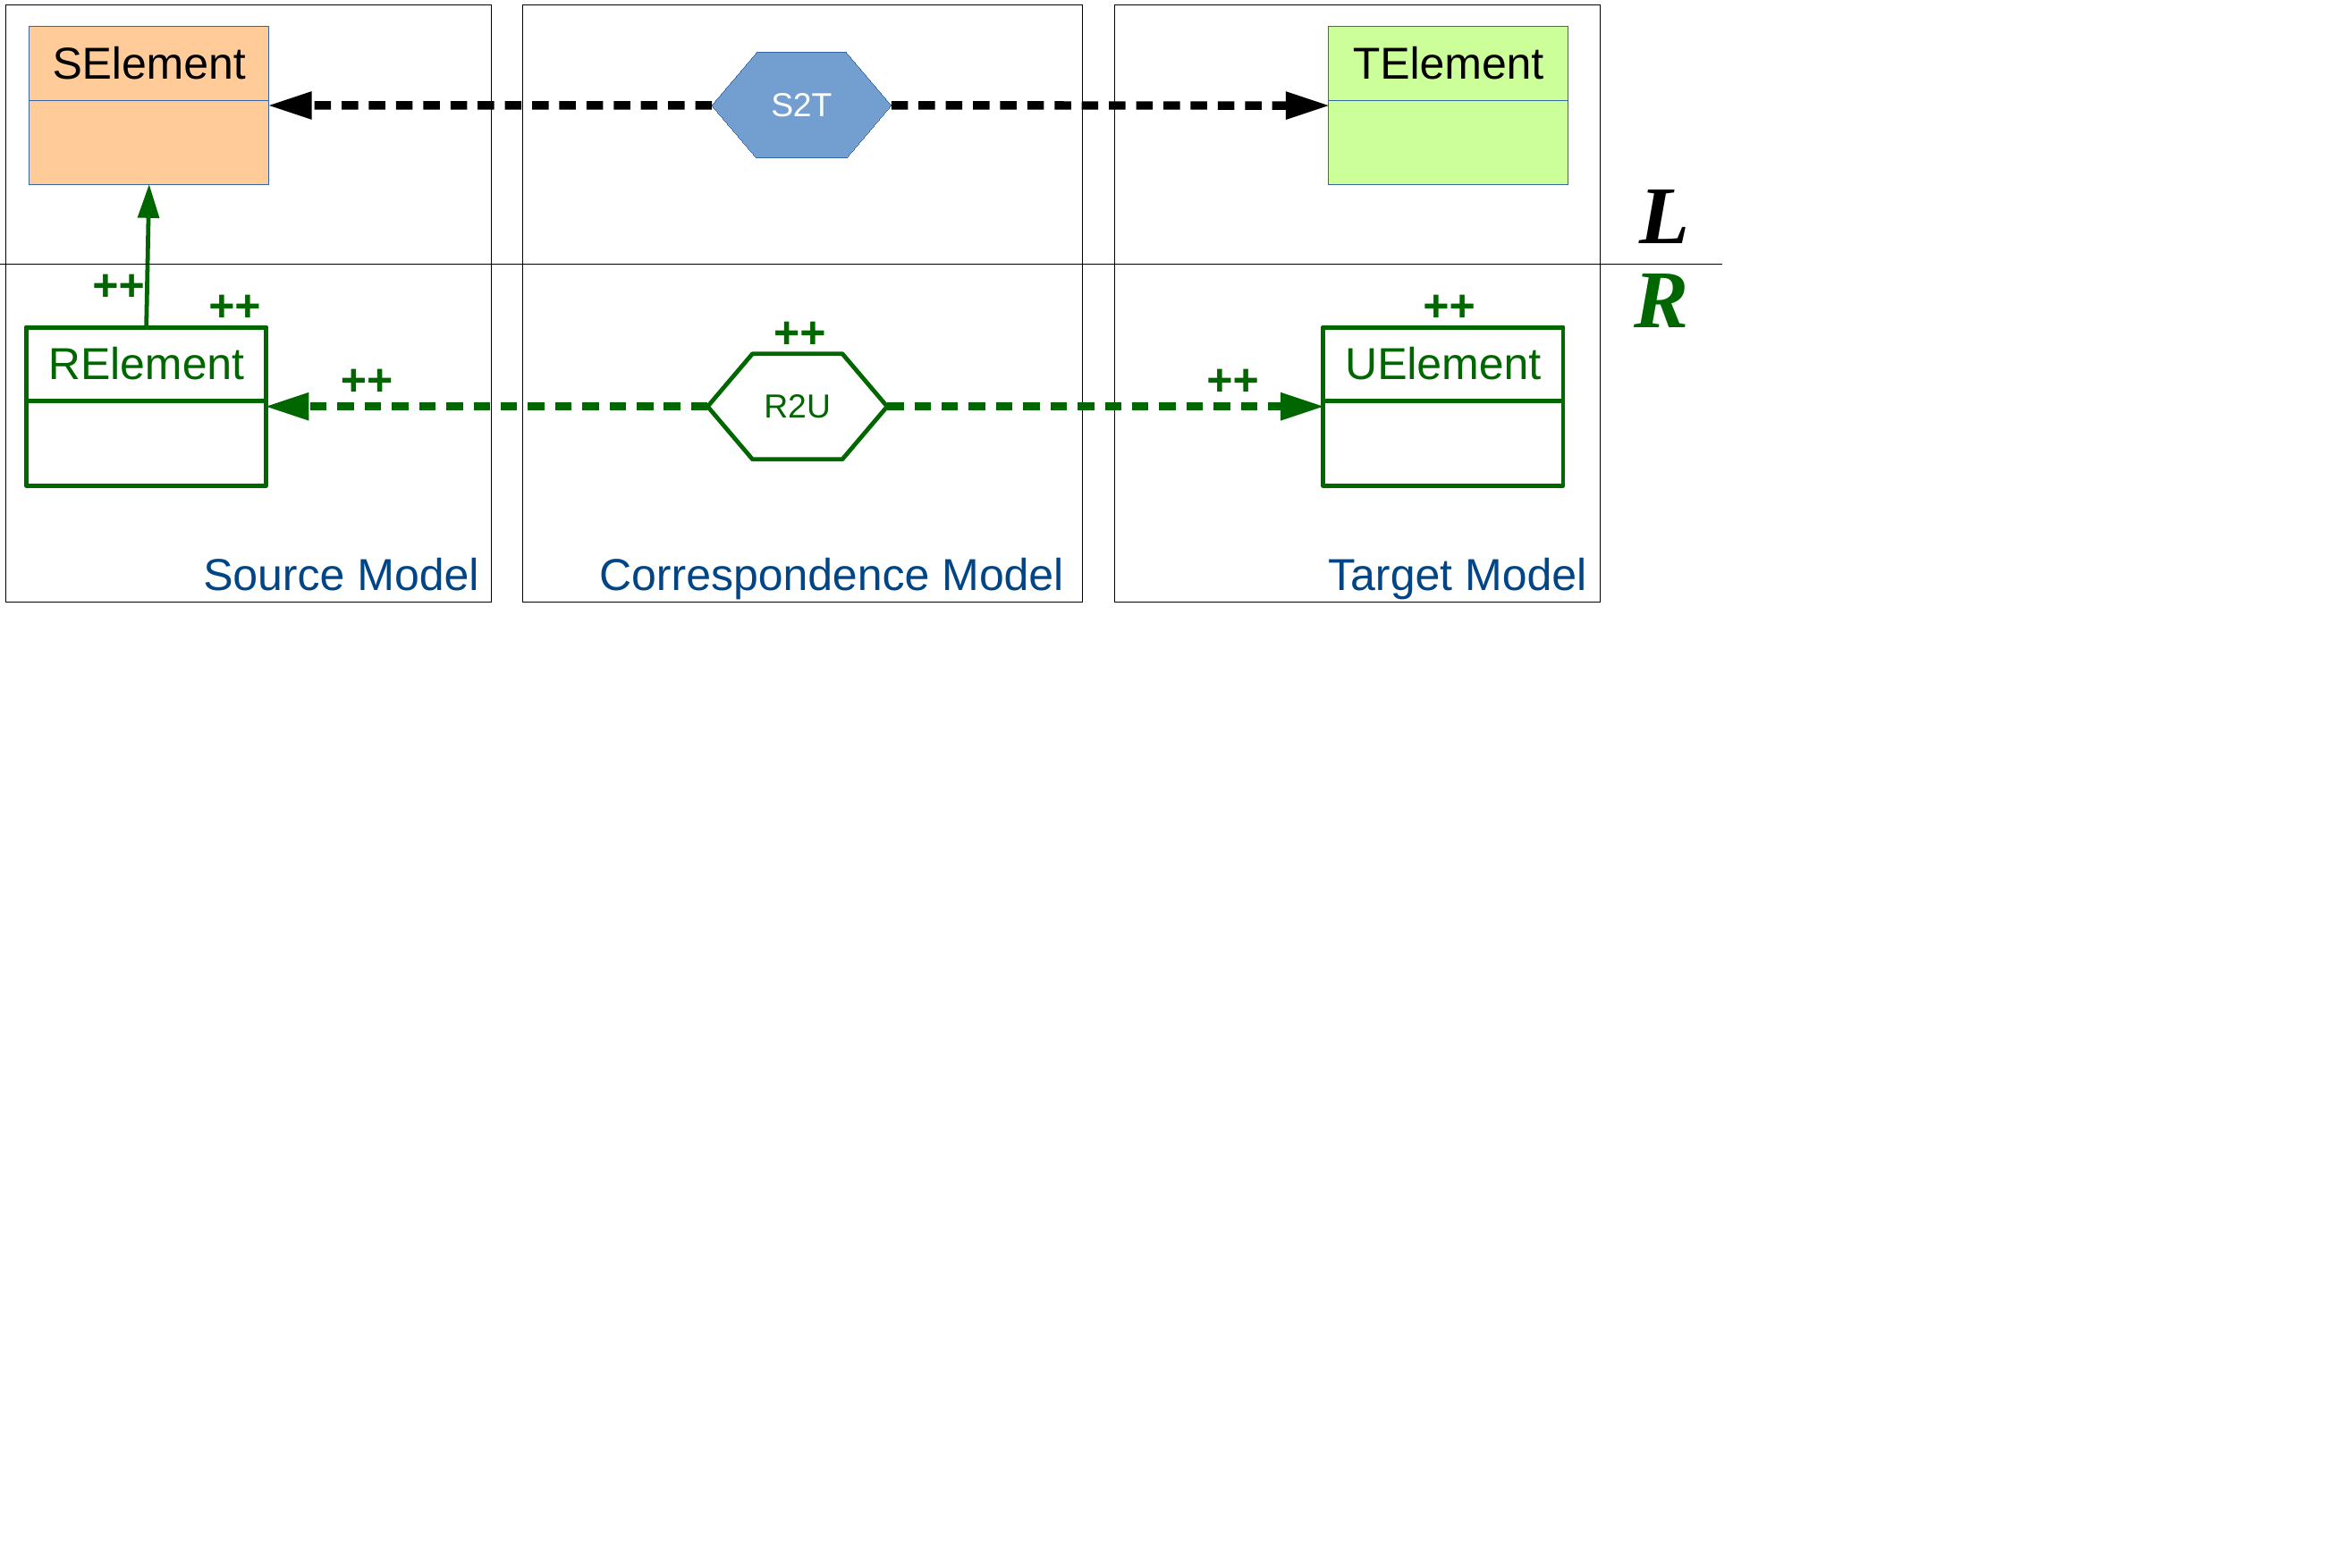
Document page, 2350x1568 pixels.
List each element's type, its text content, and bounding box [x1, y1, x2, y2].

text_box SElement [29, 26, 269, 101]
text_box ++ [760, 300, 856, 365]
text_box TElement [1328, 26, 1568, 101]
text_box ++ [195, 274, 291, 339]
text_box [5, 4, 492, 264]
text_box [1114, 4, 1601, 264]
text_box Source Model [190, 544, 518, 608]
text_box [522, 4, 1083, 264]
text_box [1114, 410, 1314, 603]
text_box [522, 265, 586, 603]
text_box [5, 265, 190, 603]
text_box S2T [713, 52, 891, 158]
text_box [29, 101, 269, 185]
text_box R [1620, 248, 1706, 367]
text_box RElement [26, 327, 266, 401]
text_box Target Model [1314, 544, 1643, 608]
text_box ++ [79, 253, 174, 317]
text_box ++ [1409, 274, 1506, 339]
text_box UElement [1323, 327, 1563, 401]
text_box [1328, 101, 1568, 185]
text_box ++ [327, 348, 423, 412]
text_box ++ [1193, 348, 1289, 412]
text_box L [1626, 164, 1712, 283]
text_box Correspondence Model [586, 544, 1099, 608]
text_box R2U [707, 353, 887, 459]
